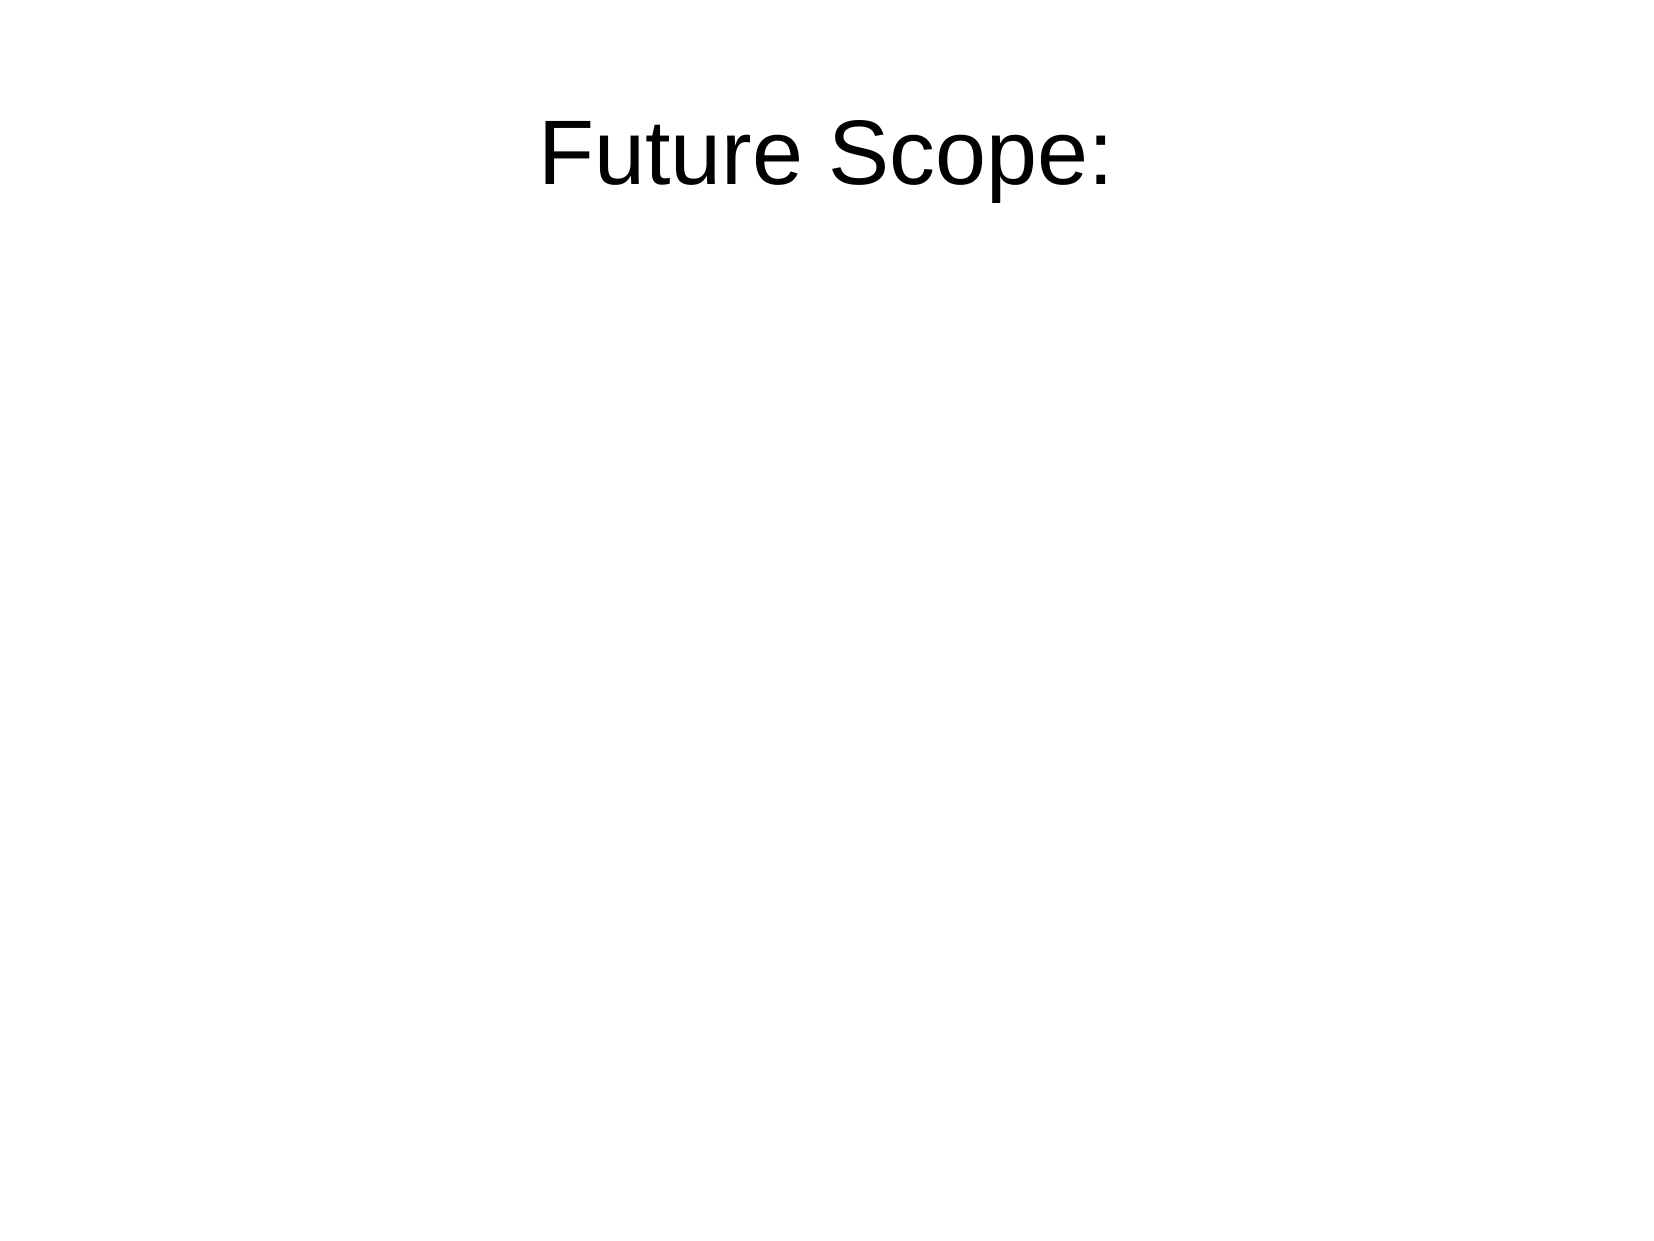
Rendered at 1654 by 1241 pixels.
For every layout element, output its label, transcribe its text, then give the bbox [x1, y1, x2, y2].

title Future Scope: [82, 49, 1571, 257]
